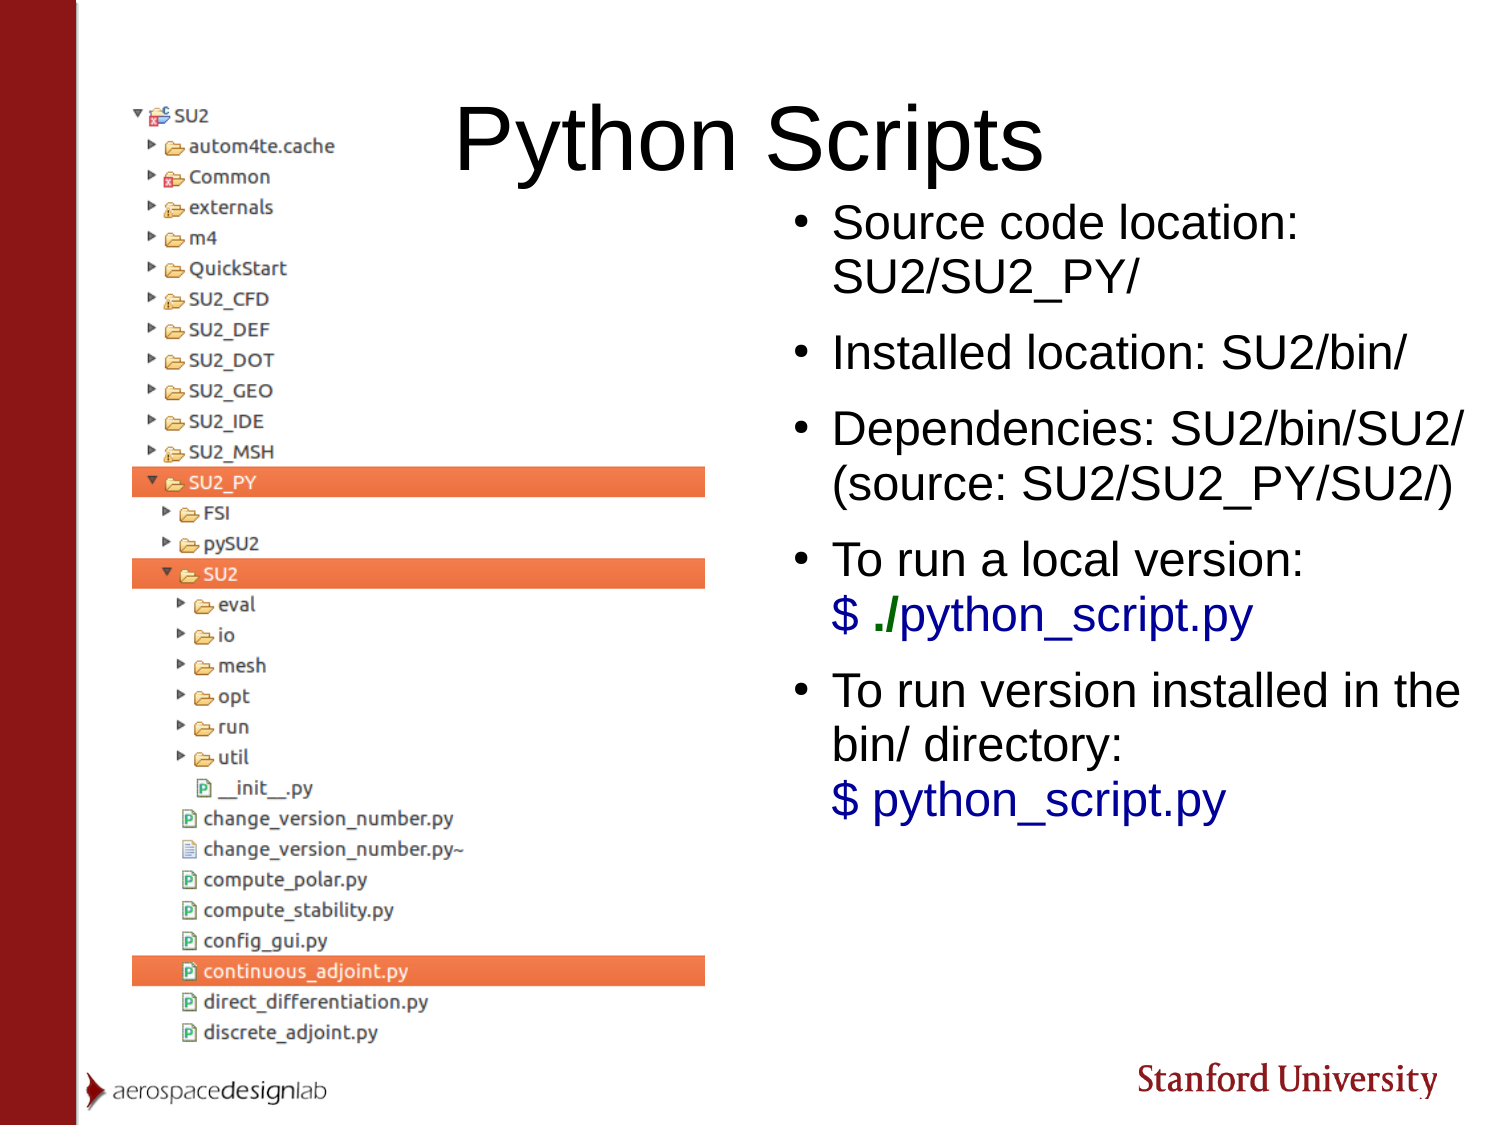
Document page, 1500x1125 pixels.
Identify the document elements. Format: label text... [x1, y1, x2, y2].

picture [132, 233, 706, 1050]
title Python Scripts [75, 44, 1425, 233]
picture [82, 1071, 330, 1112]
list Source code location: SU2/SU2_PY/ Installed location: SU2/bin/ Dependencies: SU2/bin/SU2/ (source: SU2/SU2_PY/SU2/) To run a local version: $ ./python_script.py To run version installed in the bin/ directory: $ python_script.py [780, 195, 1471, 848]
